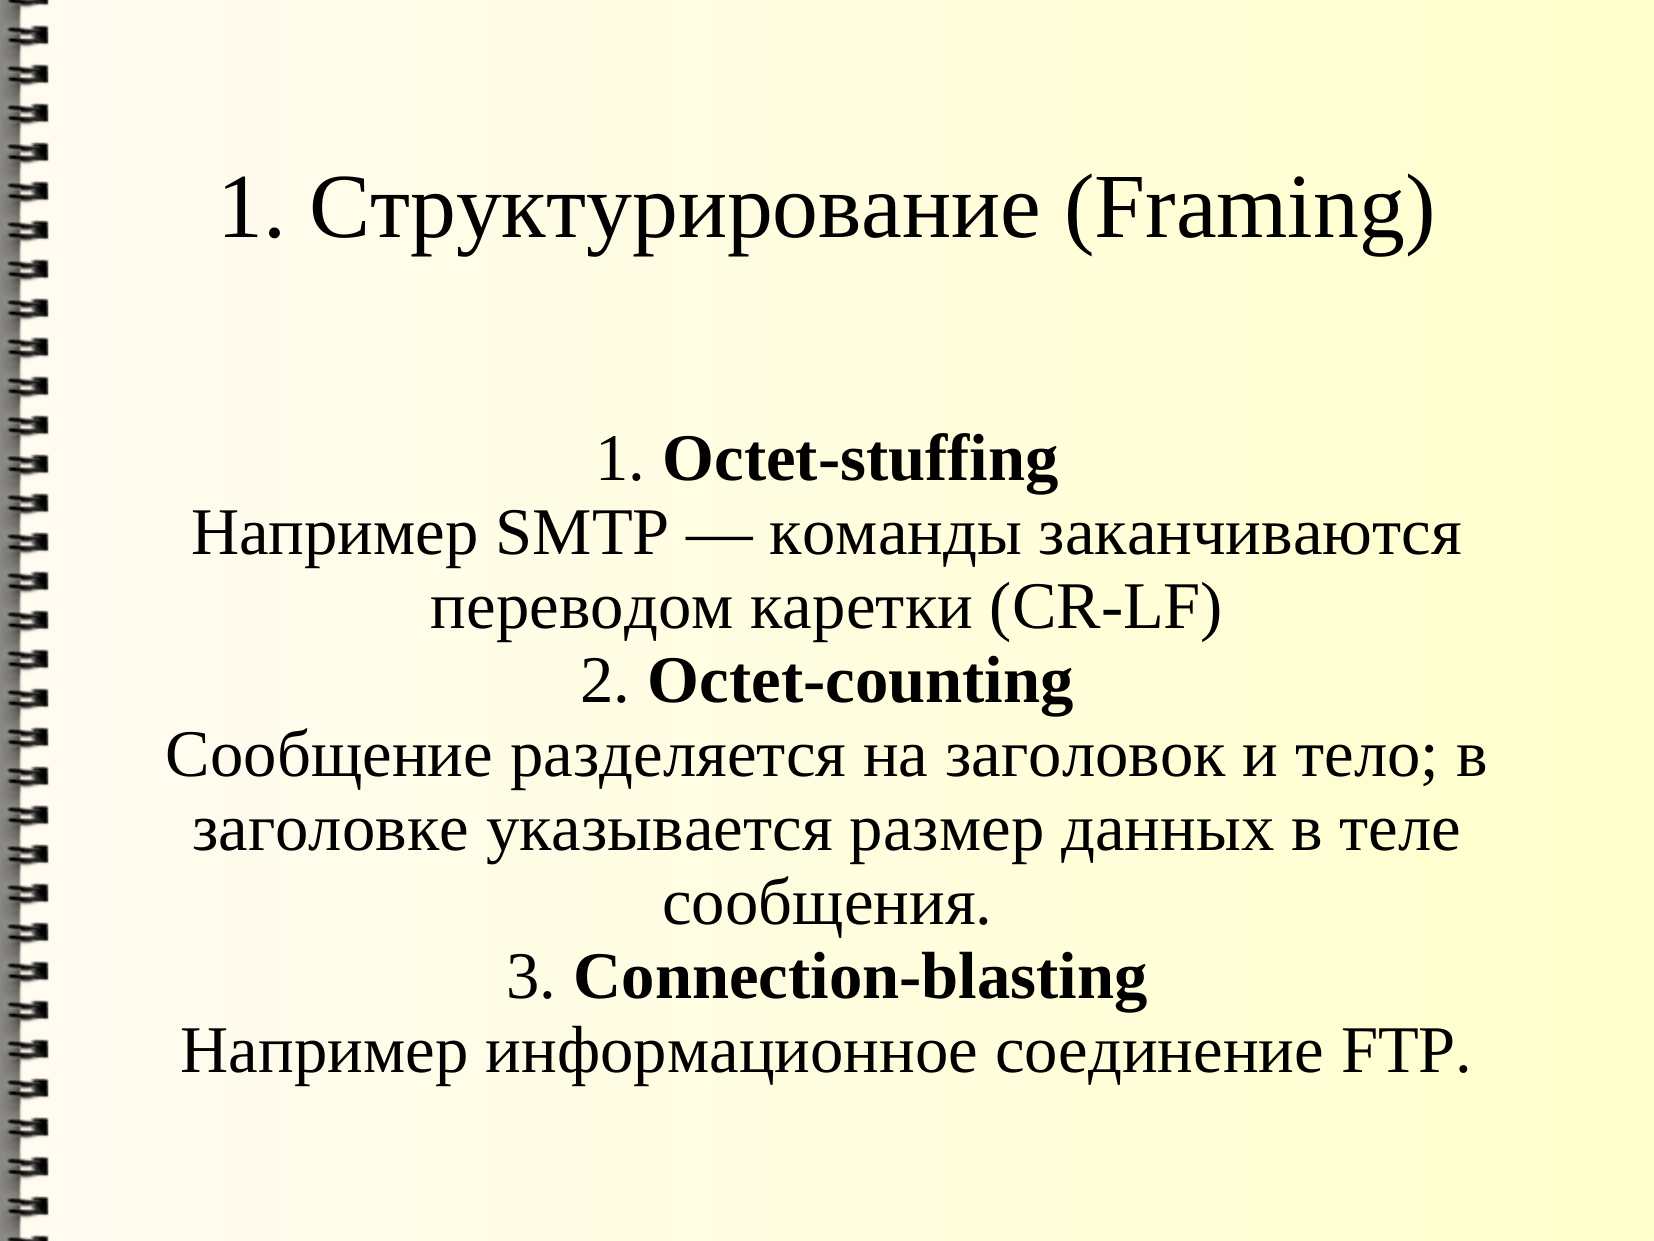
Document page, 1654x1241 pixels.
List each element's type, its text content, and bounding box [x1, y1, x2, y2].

subtitle 1. Octet-stuffing Например SMTP — команды заканчиваются переводом каретки (CR-LF) 2. Octet-counting Сообщение разделяется на заголовок и тело; в заголовке указывается размер данных в теле сообщения. 3. Connection-blasting Например информационное соединение FTP. [121, 344, 1534, 1164]
picture [0, 0, 1654, 1241]
title 1. Структурирование (Framing) [121, 102, 1534, 311]
